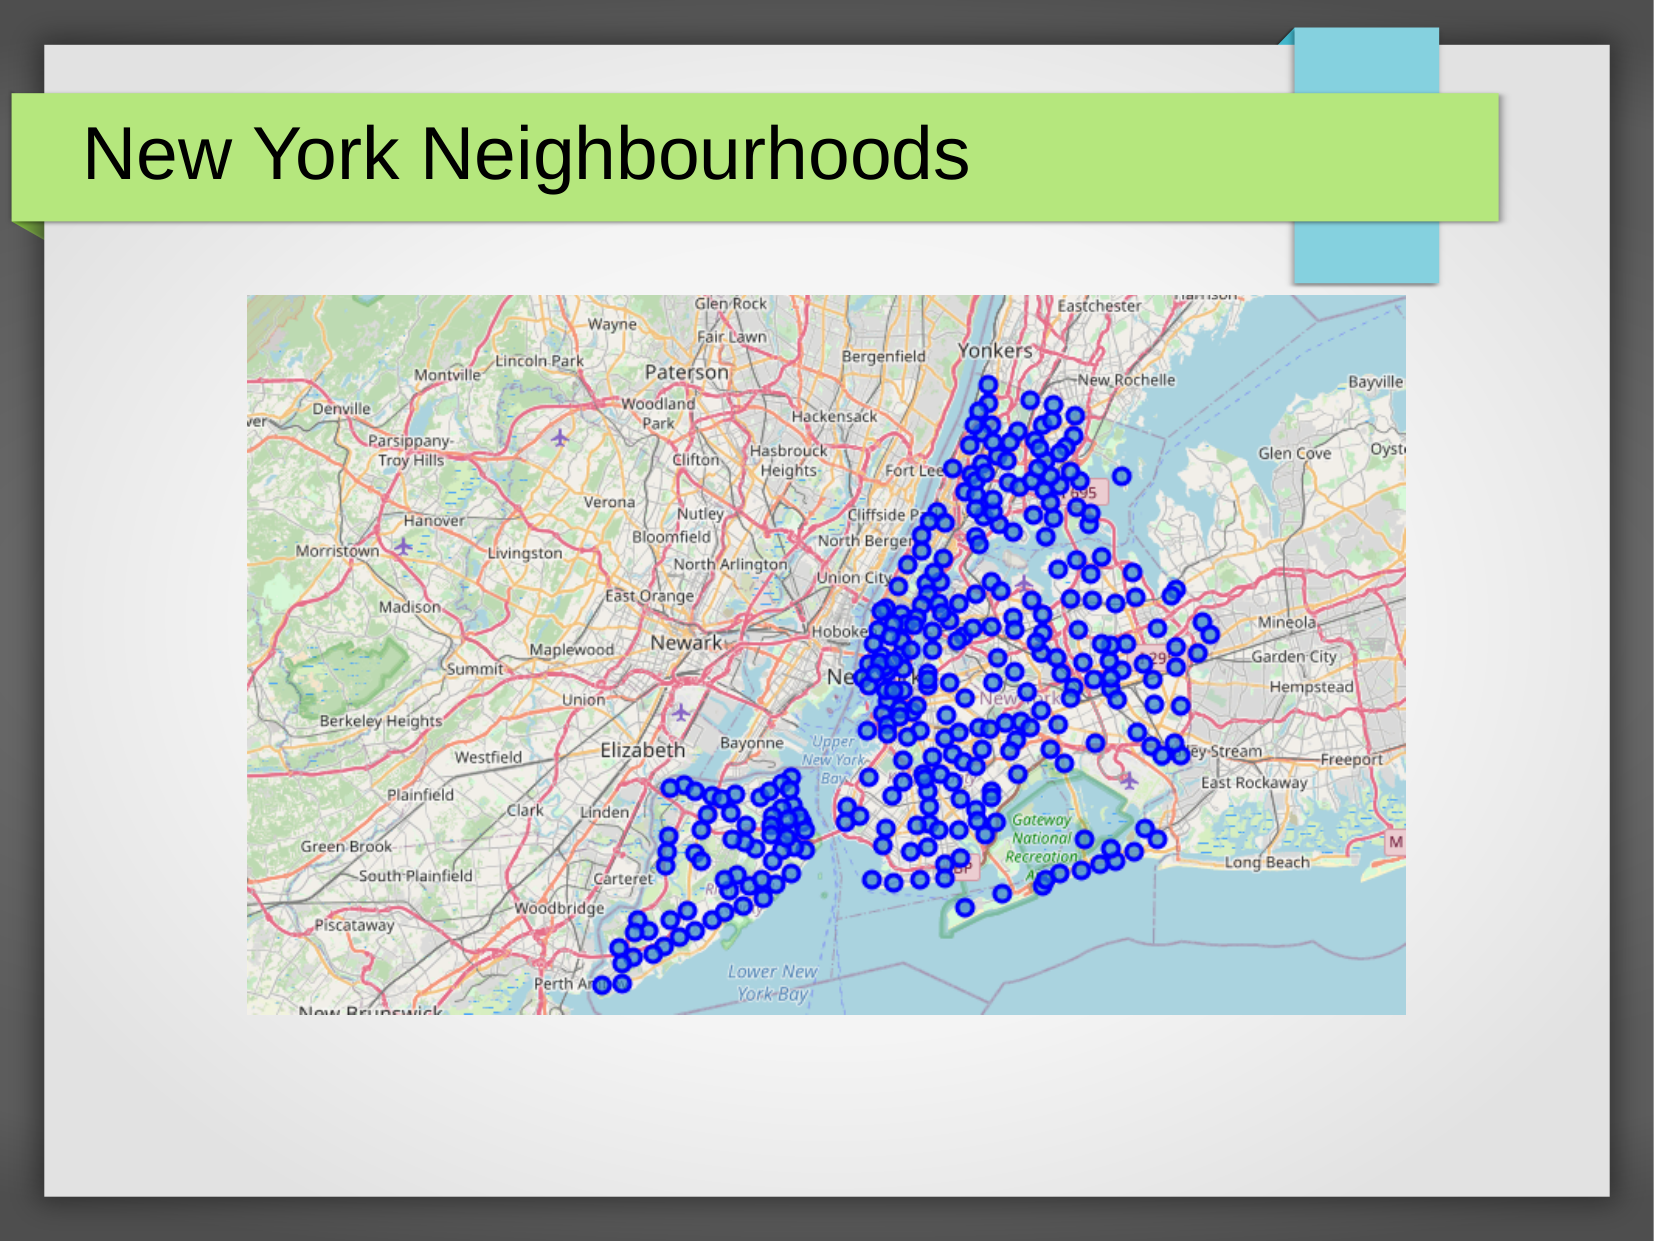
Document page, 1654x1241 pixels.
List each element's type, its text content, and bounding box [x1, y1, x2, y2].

picture [0, 0, 1654, 1241]
title New York Neighbourhoods [82, 94, 1264, 213]
